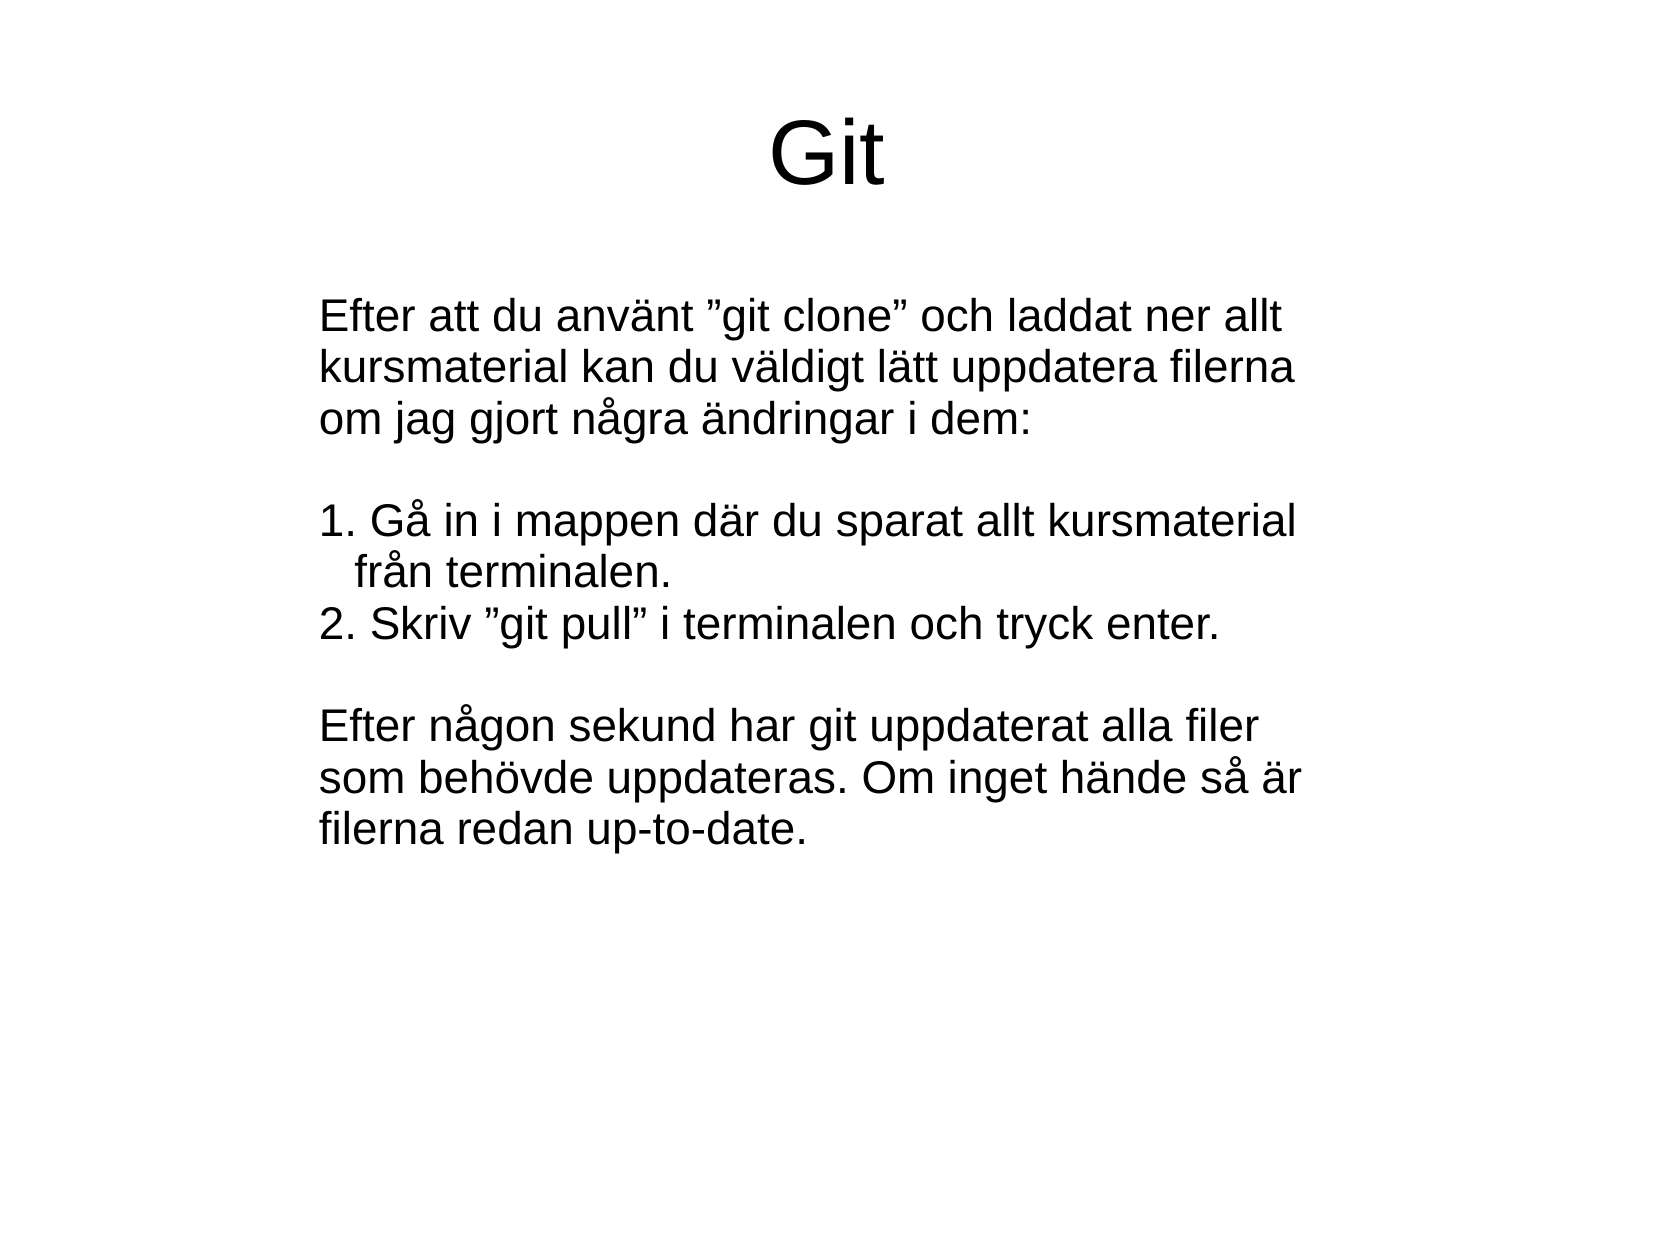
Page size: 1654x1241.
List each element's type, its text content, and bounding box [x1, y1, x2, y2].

title Git [82, 49, 1571, 257]
subtitle Efter att du använt ”git clone” och laddat ner allt kursmaterial kan du väldigt lätt uppdatera filerna om jag gjort några ändringar i dem: Gå in i mappen där du sparat allt kursmaterial från terminalen. Skriv ”git pull” i terminalen och tryck enter. Efter någon sekund har git uppdaterat alla filer som behövde uppdateras. Om inget hände så är filerna redan up-to-date. [318, 290, 1335, 1010]
